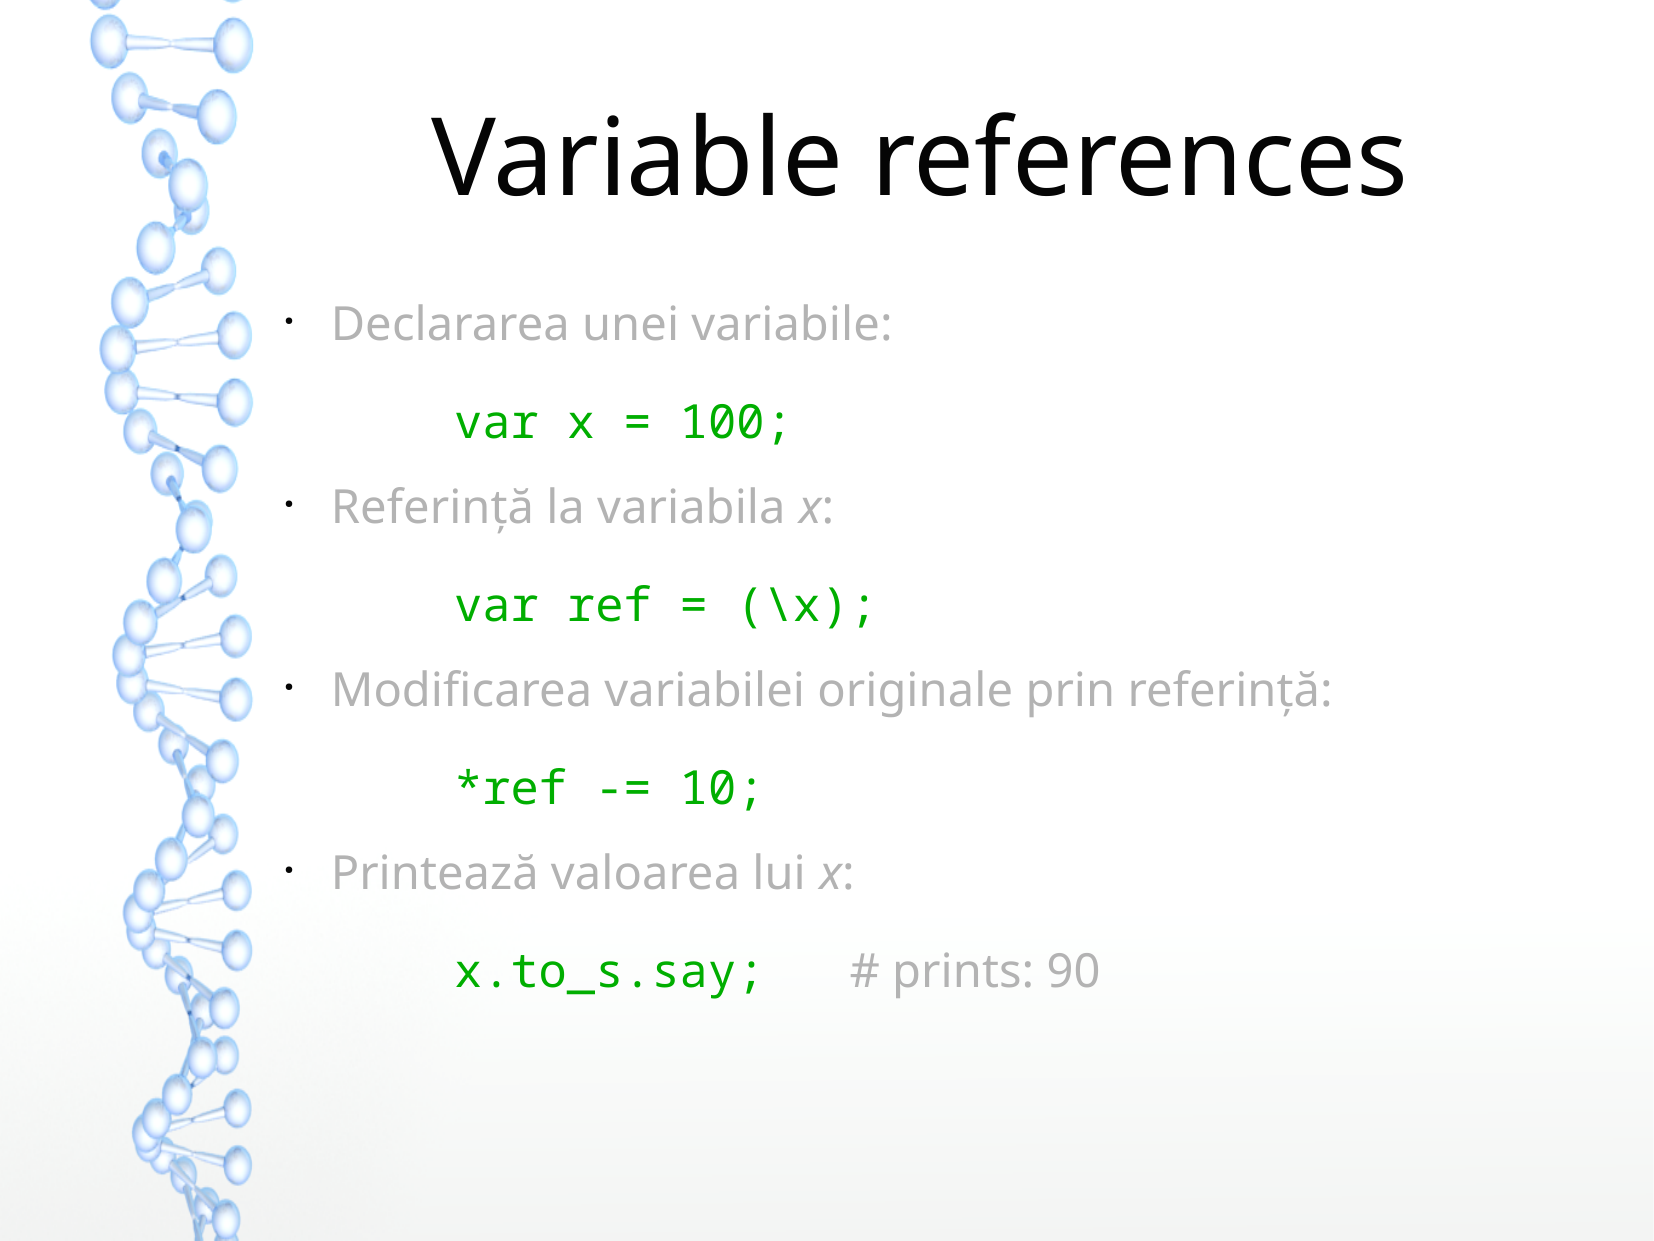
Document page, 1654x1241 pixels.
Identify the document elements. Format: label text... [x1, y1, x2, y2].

title Variable references [269, 49, 1571, 257]
list Declararea unei variabile: var x = 100; Referință la variabila x: var ref = (\x); Modificarea variabilei originale prin referință: *ref -= 10; Printează valoarea lui x: x.to_s.say; # prints: 90 [269, 290, 1538, 1010]
picture [0, 0, 1654, 1241]
